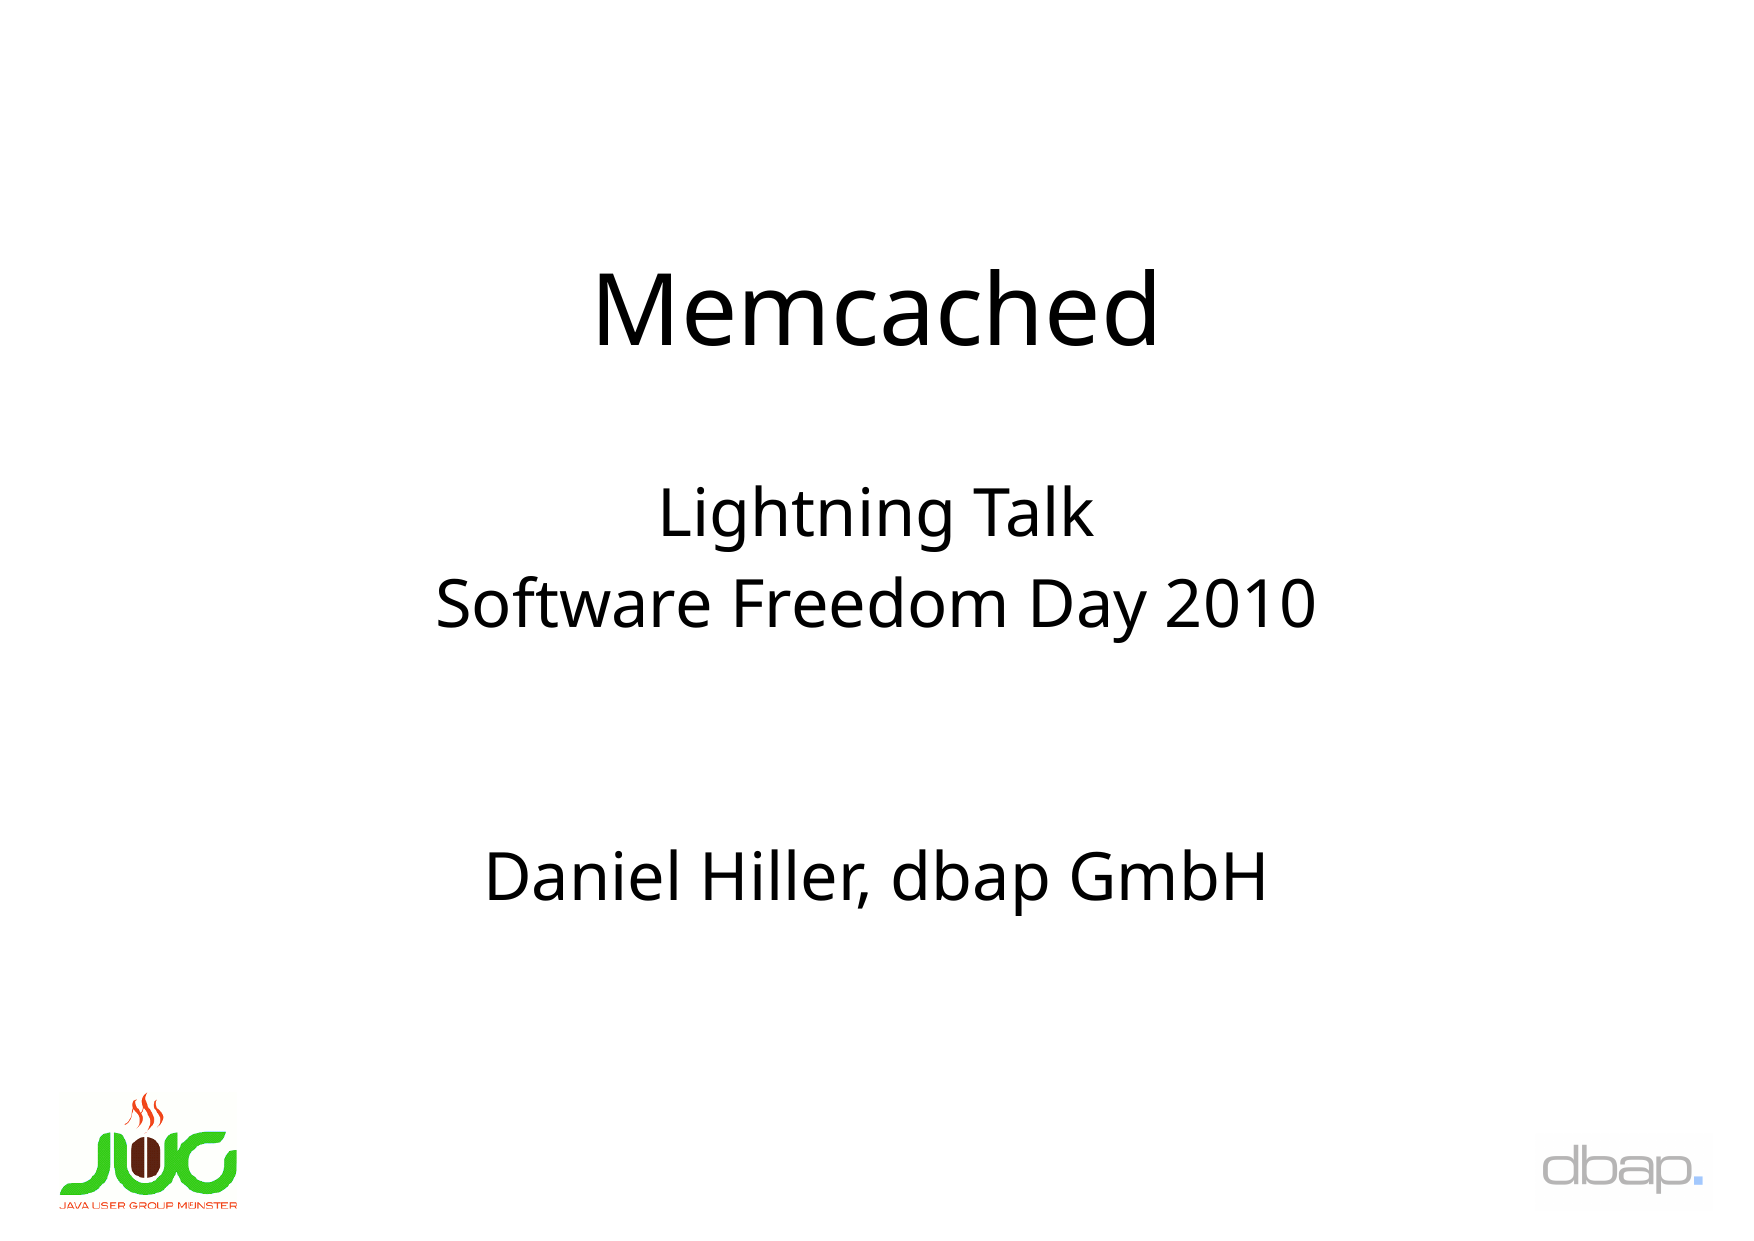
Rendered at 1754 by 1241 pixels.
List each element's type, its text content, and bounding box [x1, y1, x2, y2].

subtitle Memcached Lightning Talk Software Freedom Day 2010 Daniel Hiller, dbap GmbH [87, 49, 1667, 1109]
picture [59, 1092, 237, 1209]
picture [1535, 1133, 1713, 1211]
